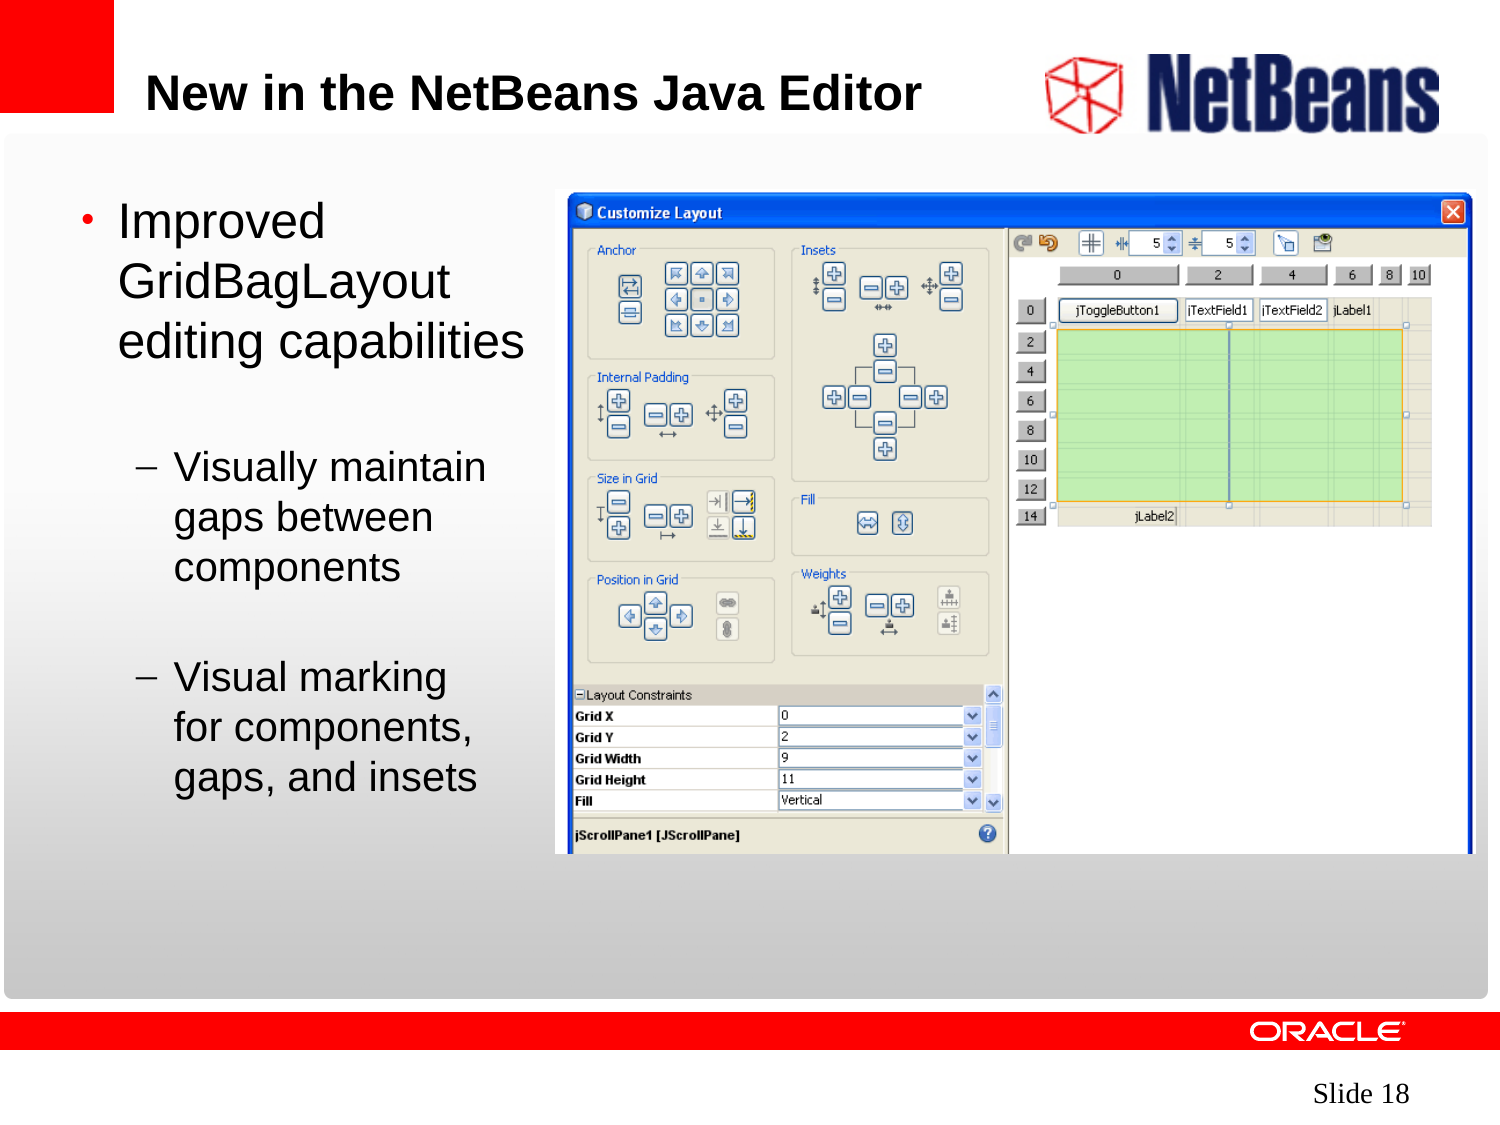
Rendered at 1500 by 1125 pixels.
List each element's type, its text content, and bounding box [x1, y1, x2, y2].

title New in the NetBeans Java Editor [130, 30, 1020, 161]
list Improved GridBagLayout editing capabilities Visually maintain gaps between components Visual marking for components, gaps, and insets [80, 188, 1343, 995]
picture [0, 0, 114, 113]
picture [4, 54, 1488, 999]
picture [0, 1012, 1500, 1050]
